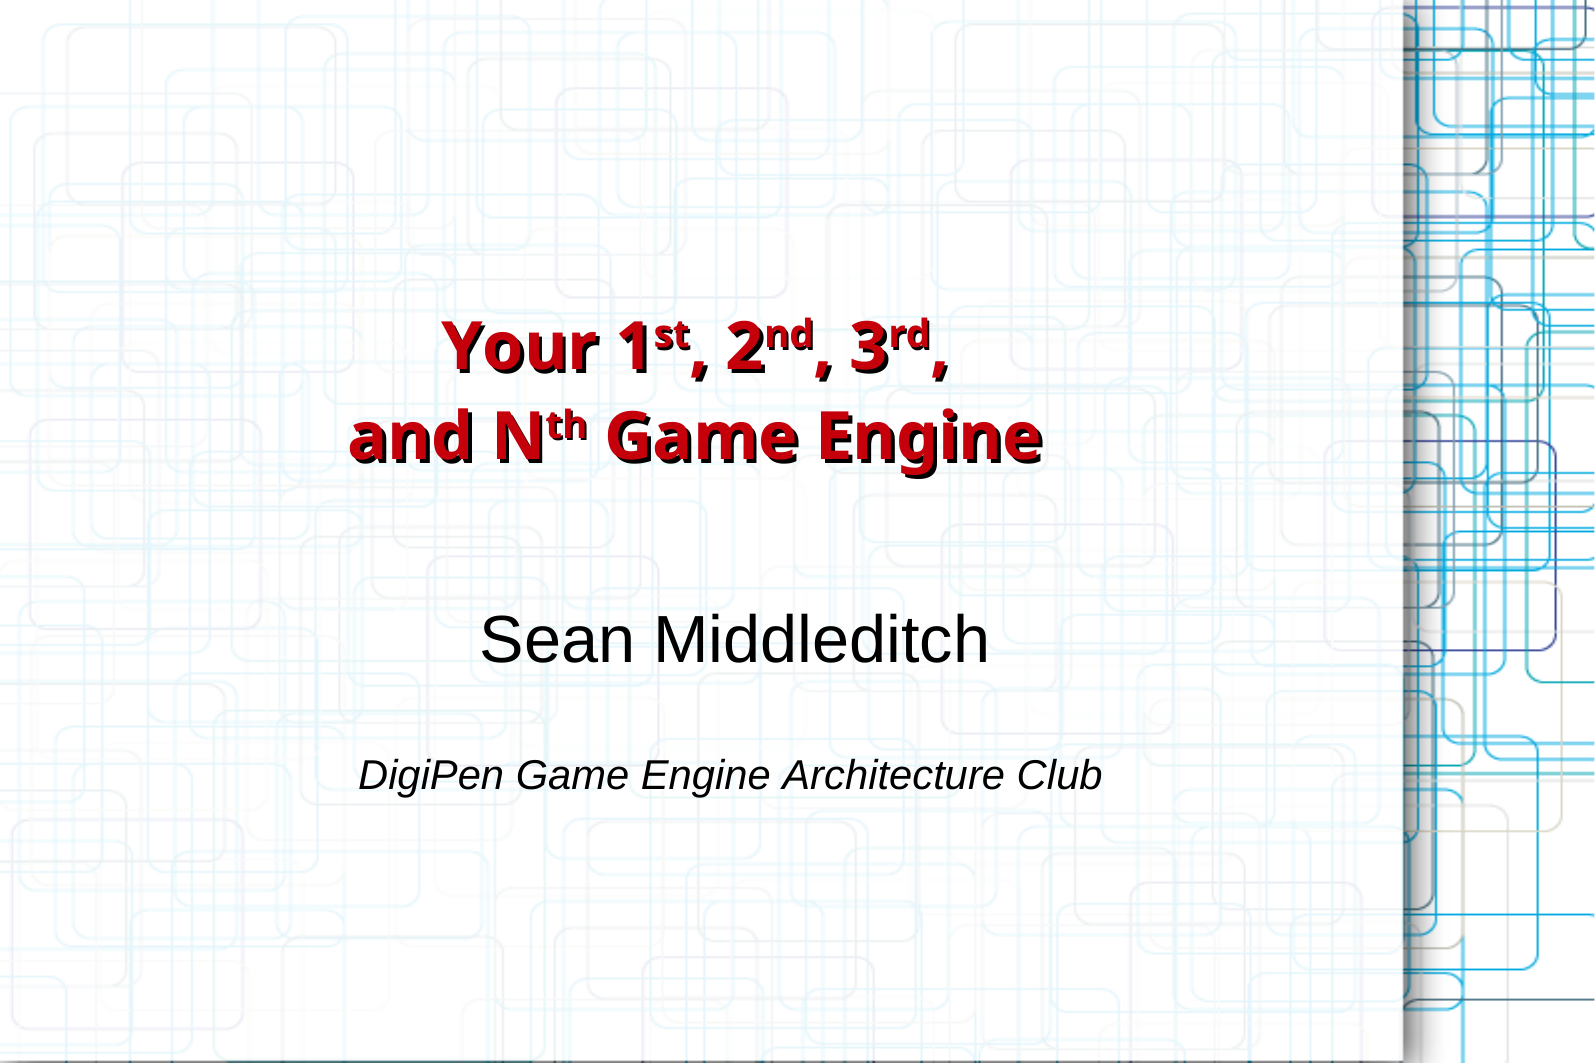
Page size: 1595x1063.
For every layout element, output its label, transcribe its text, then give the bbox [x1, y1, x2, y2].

picture [0, 0, 1595, 1063]
subtitle Sean Middleditch DigiPen Game Engine Architecture Club [79, 412, 1367, 1063]
title Your 1st, 2nd, 3rd, and Nth Game Engine [40, 294, 1351, 484]
